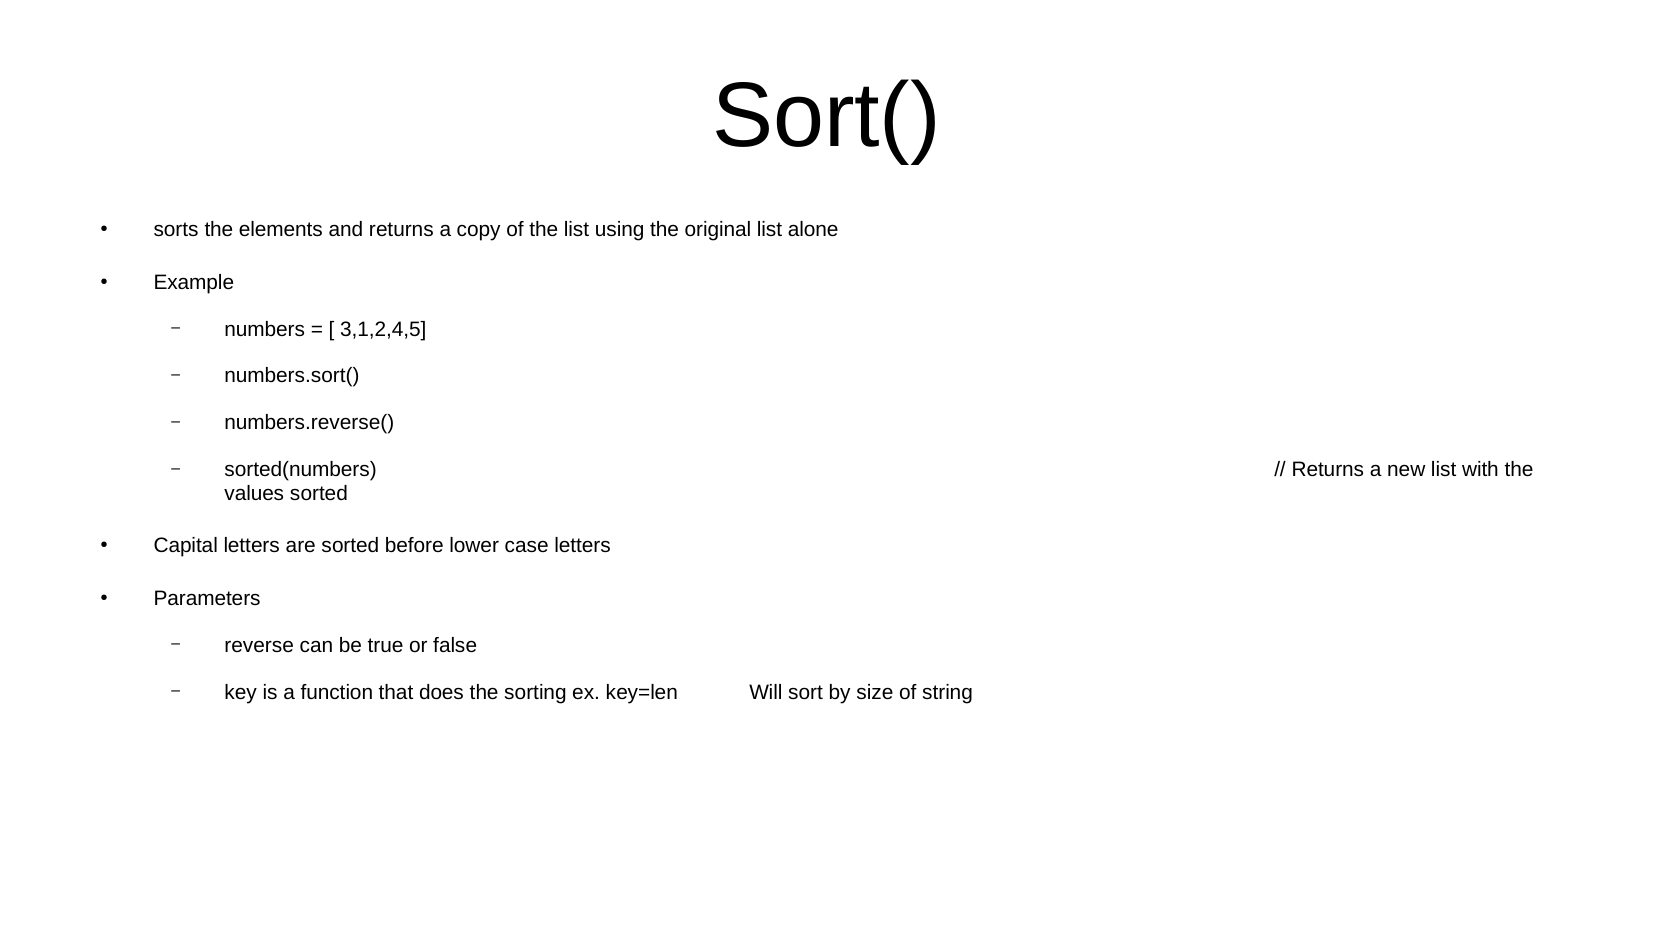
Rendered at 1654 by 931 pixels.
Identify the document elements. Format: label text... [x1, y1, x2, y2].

title Sort() [82, 37, 1571, 193]
list sorts the elements and returns a copy of the list using the original list alone Example numbers = [ 3,1,2,4,5] numbers.sort() numbers.reverse() sorted(numbers) // Returns a new list with the values sorted Capital letters are sorted before lower case letters Parameters reverse can be true or false key is a function that does the sorting ex. key=len Will sort by size of string [82, 217, 1576, 856]
